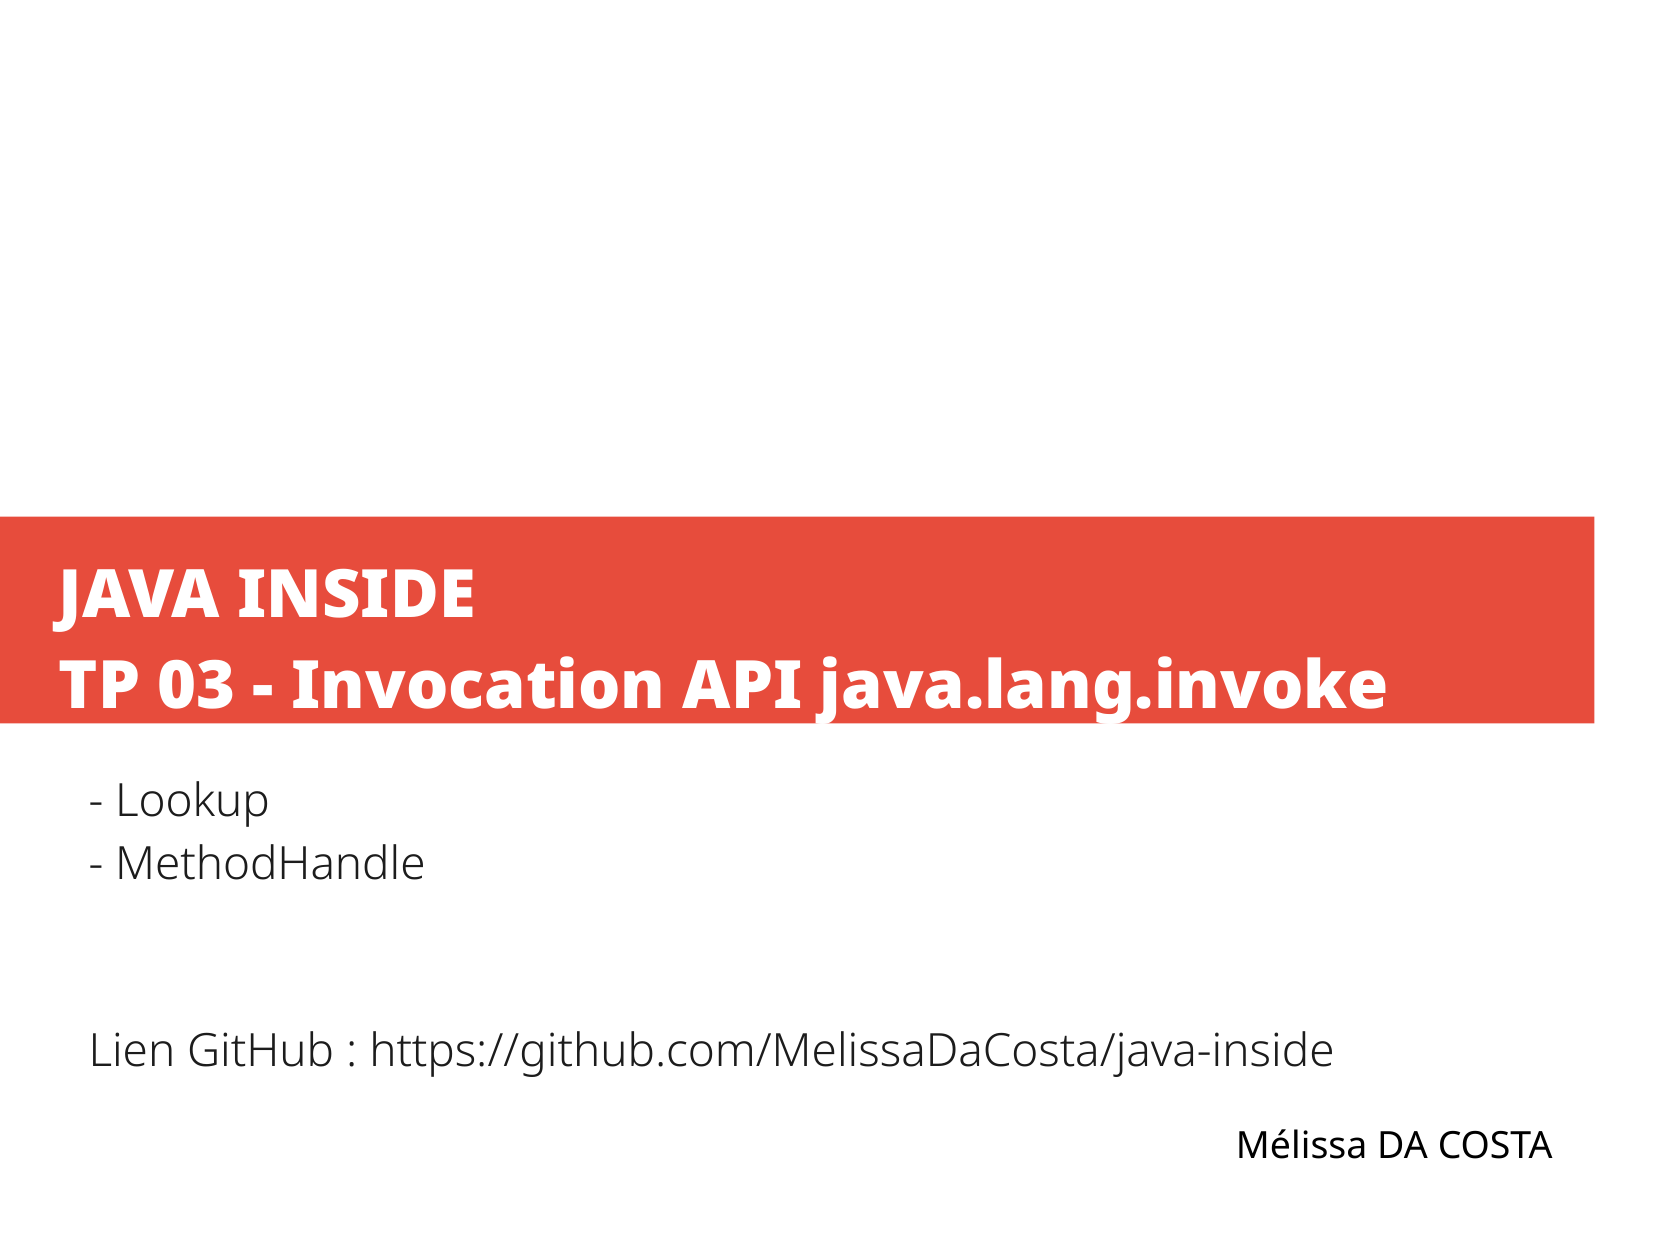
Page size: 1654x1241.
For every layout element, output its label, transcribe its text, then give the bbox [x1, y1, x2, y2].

text_box Mélissa DA COSTA [1211, 1111, 1595, 1182]
title JAVA INSIDE TP 03 - Invocation API java.lang.invoke [59, 546, 1595, 694]
subtitle - Lookup - MethodHandle Lien GitHub : https://github.com/MelissaDaCosta/java-inside [88, 767, 1595, 1182]
